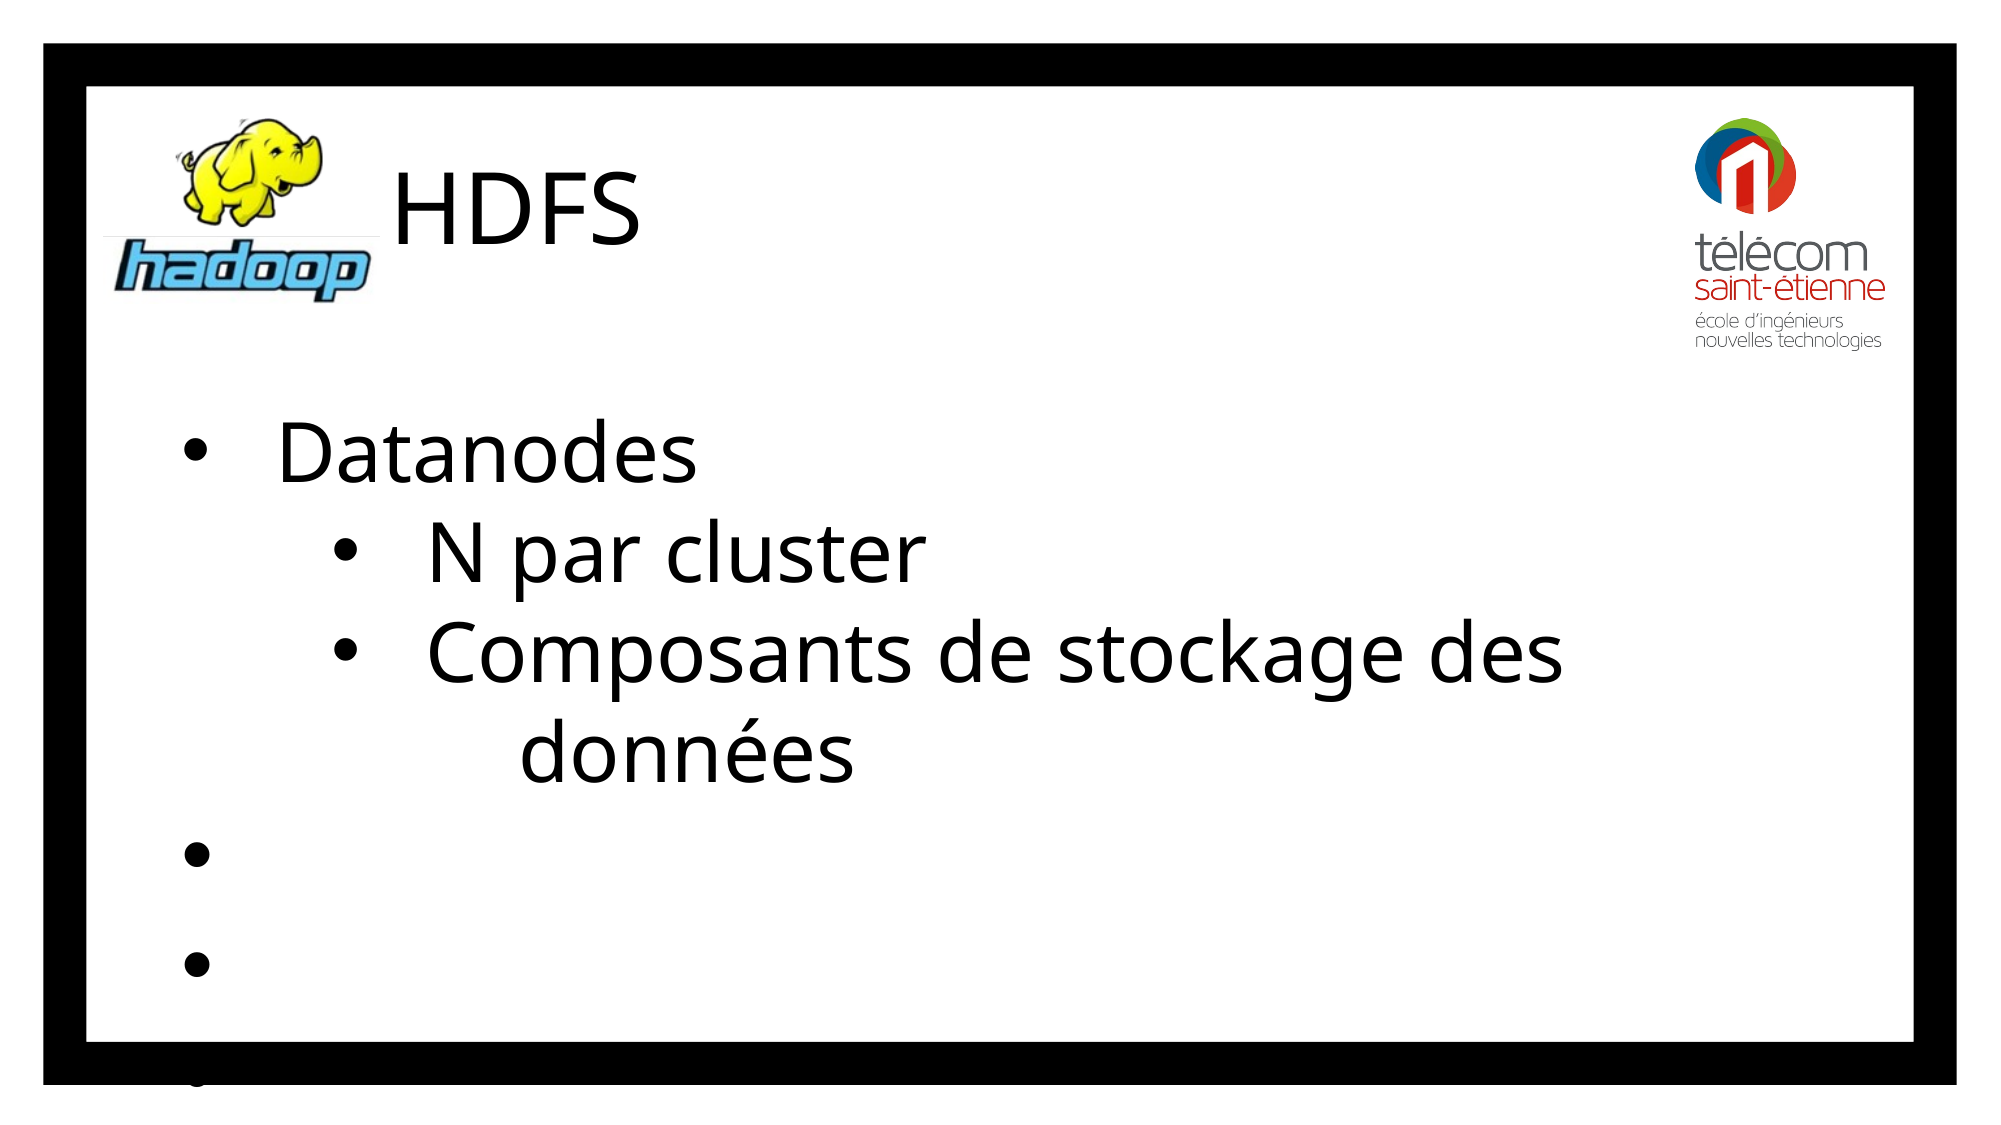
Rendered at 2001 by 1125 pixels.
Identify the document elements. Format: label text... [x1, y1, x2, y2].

text_box Datanodes N par cluster Composants de stockage des données [166, 391, 1849, 1125]
picture [1695, 118, 1885, 351]
picture [1715, 134, 1730, 138]
title HDFS [380, 138, 1849, 304]
picture [103, 118, 380, 305]
